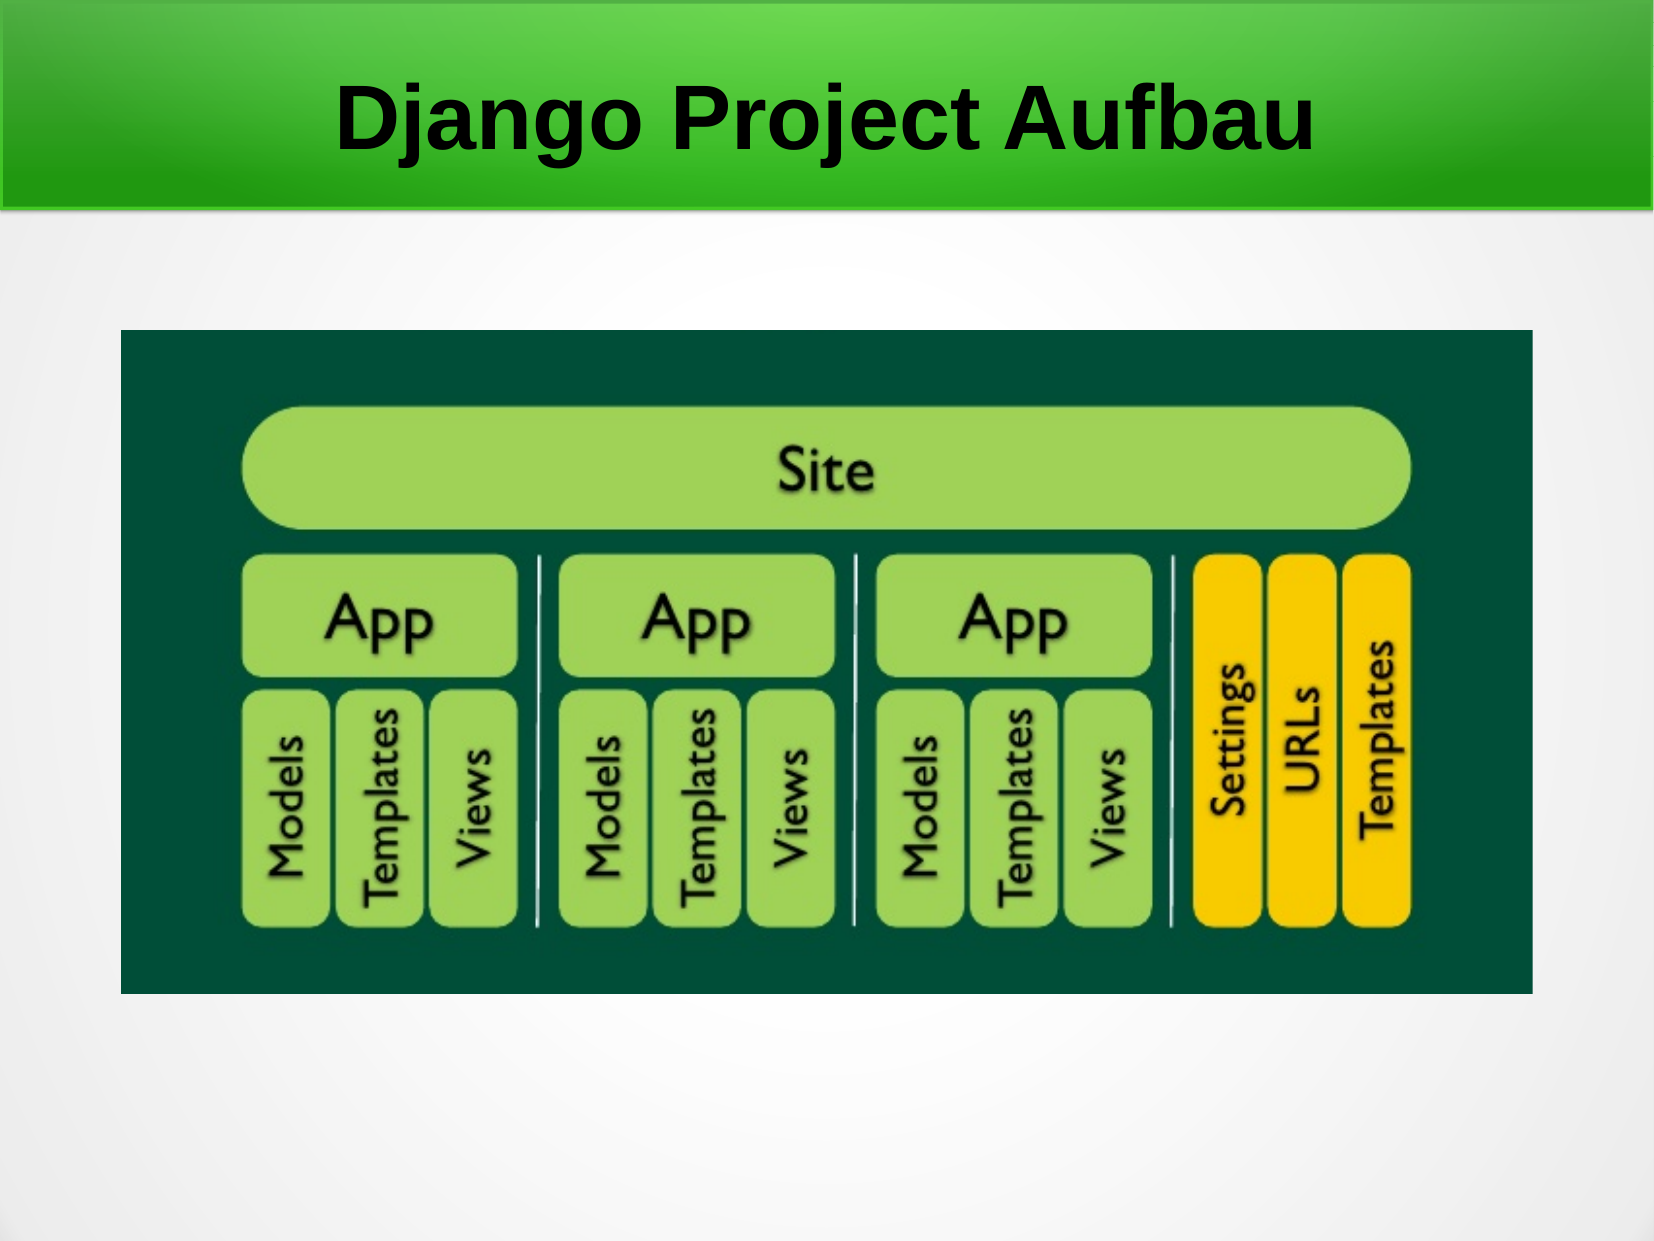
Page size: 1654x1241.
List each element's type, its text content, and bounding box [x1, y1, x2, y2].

title Django Project Aufbau [82, 47, 1571, 189]
picture [121, 330, 1533, 994]
